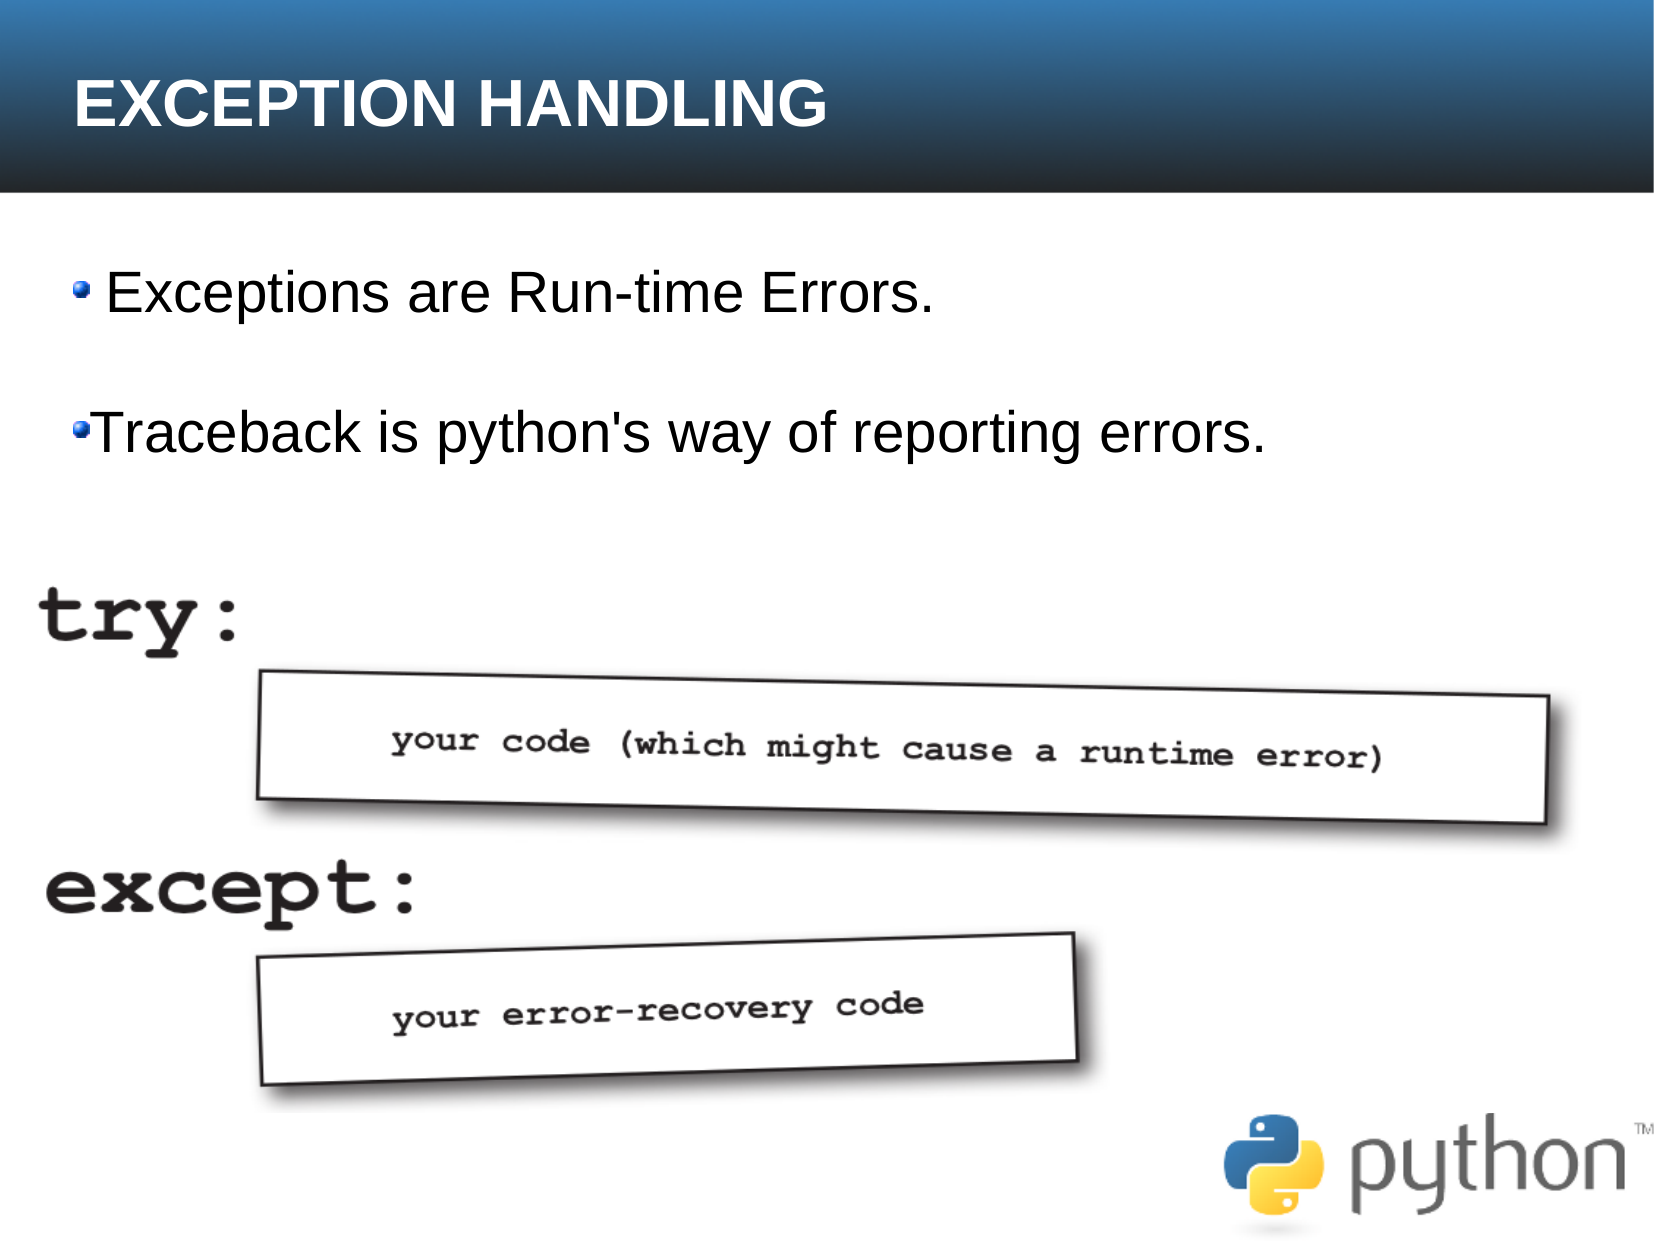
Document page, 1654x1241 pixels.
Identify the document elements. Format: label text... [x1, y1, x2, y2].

text_box EXCEPTION HANDLING [59, 59, 916, 149]
picture [0, 0, 1654, 1241]
text_box Exceptions are Run-time Errors. Traceback is python's way of reporting errors. [59, 177, 1536, 472]
